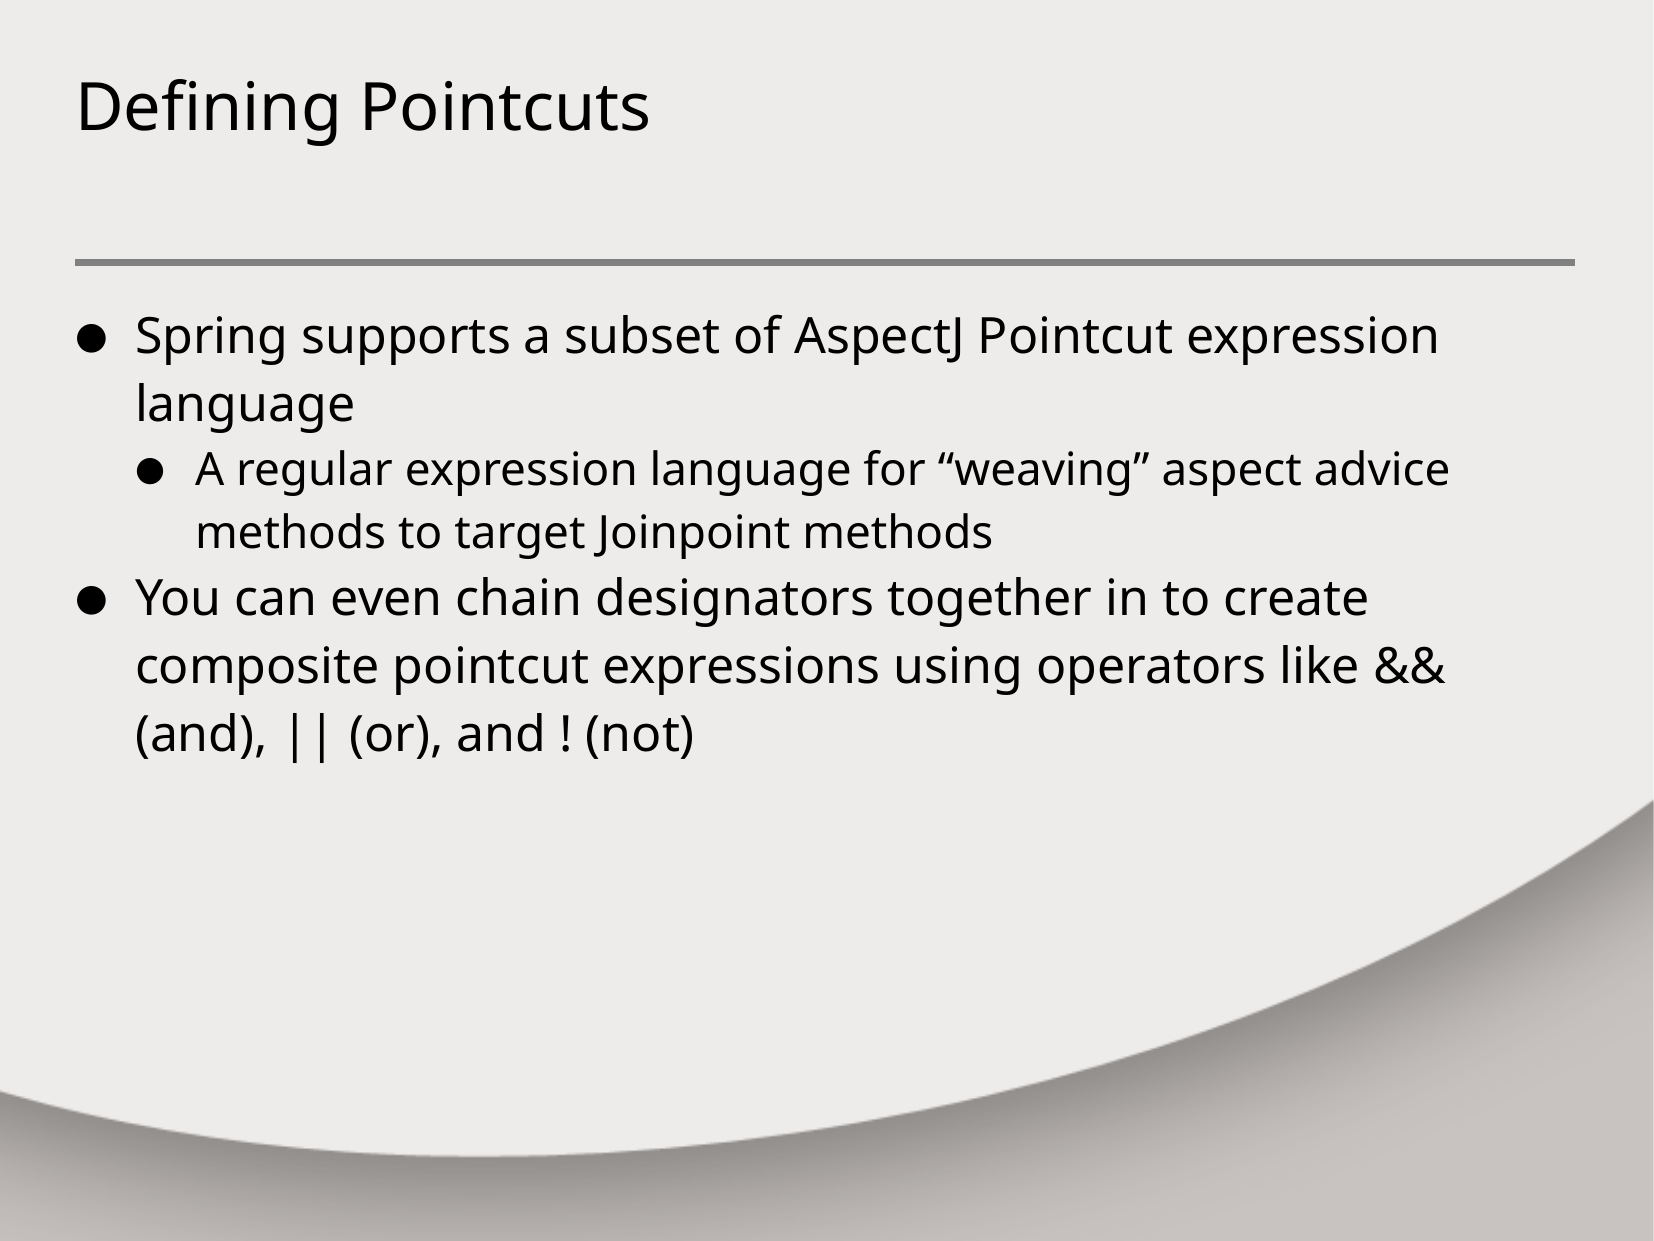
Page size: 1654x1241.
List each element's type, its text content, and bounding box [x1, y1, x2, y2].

list Spring supports a subset of AspectJ Pointcut expression language A regular expression language for “weaving” aspect advice methods to target Joinpoint methods You can even chain designators together in to create composite pointcut expressions using operators like && (and), || (or), and ! (not) [75, 300, 1576, 1163]
title Defining Pointcuts [75, 75, 1576, 226]
picture [0, 0, 1654, 1241]
